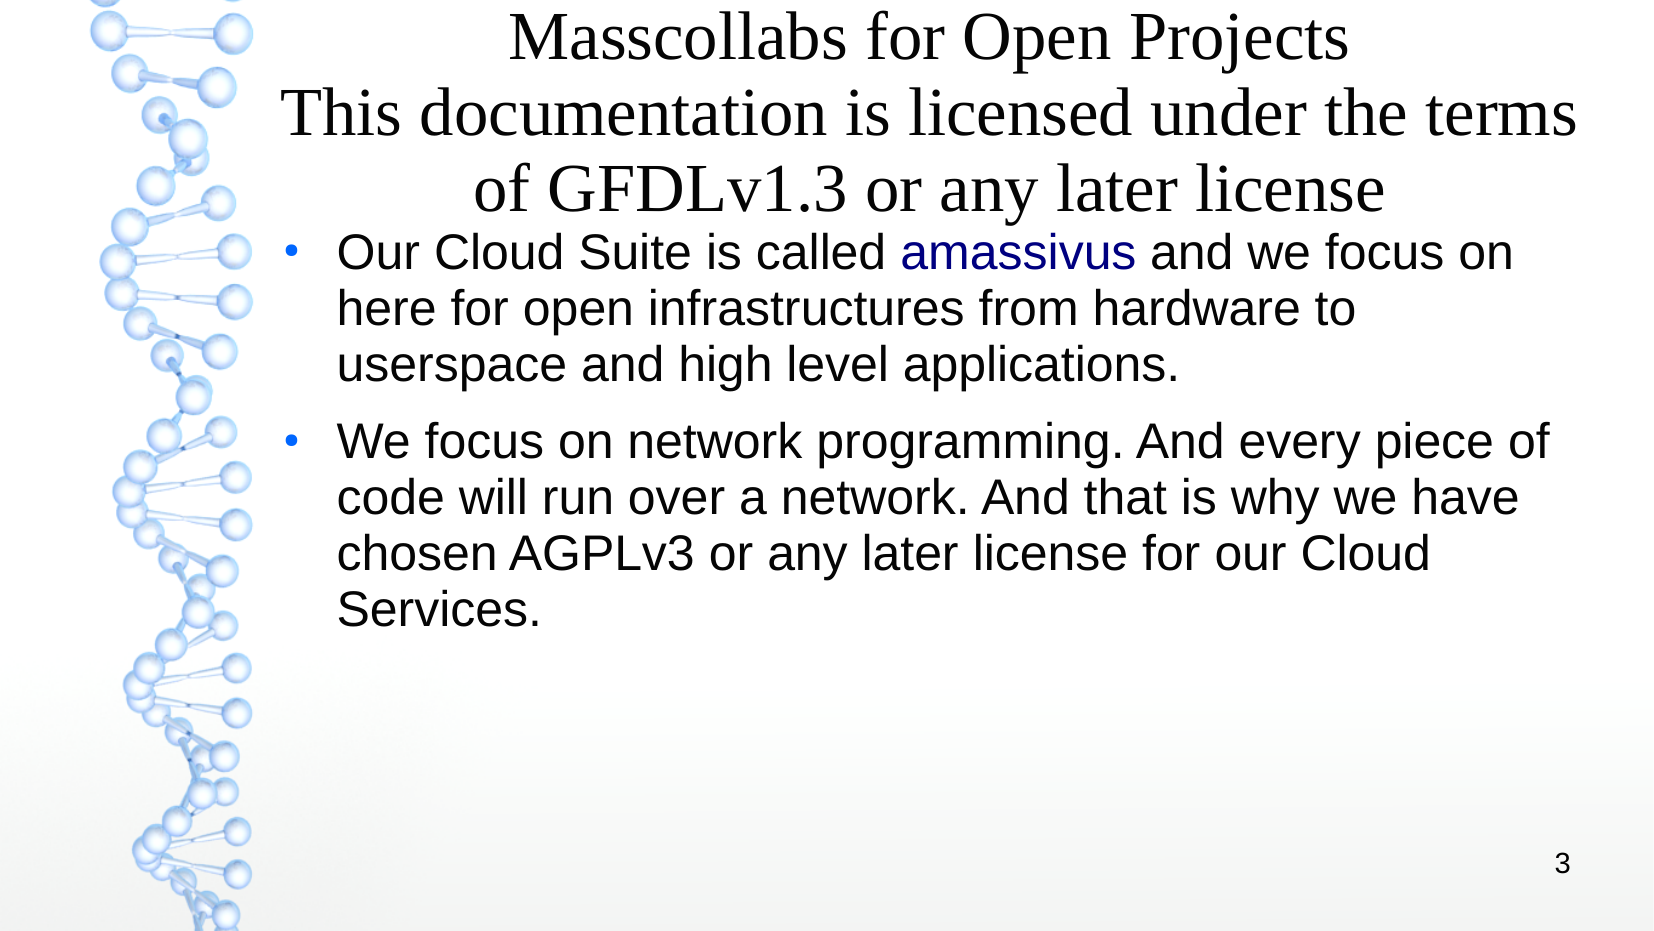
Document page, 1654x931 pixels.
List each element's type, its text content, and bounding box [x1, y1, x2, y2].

picture [0, 0, 1654, 931]
title Masscollabs for Open Projects This documentation is licensed under the terms of GFDLv1.3 or any later license [265, 0, 1595, 224]
list Our Cloud Suite is called amassivus and we focus on here for open infrastructures from hardware to userspace and high level applications. We focus on network programming. And every piece of code will run over a network. And that is why we have chosen AGPLv3 or any later license for our Cloud Services. [265, 224, 1595, 764]
